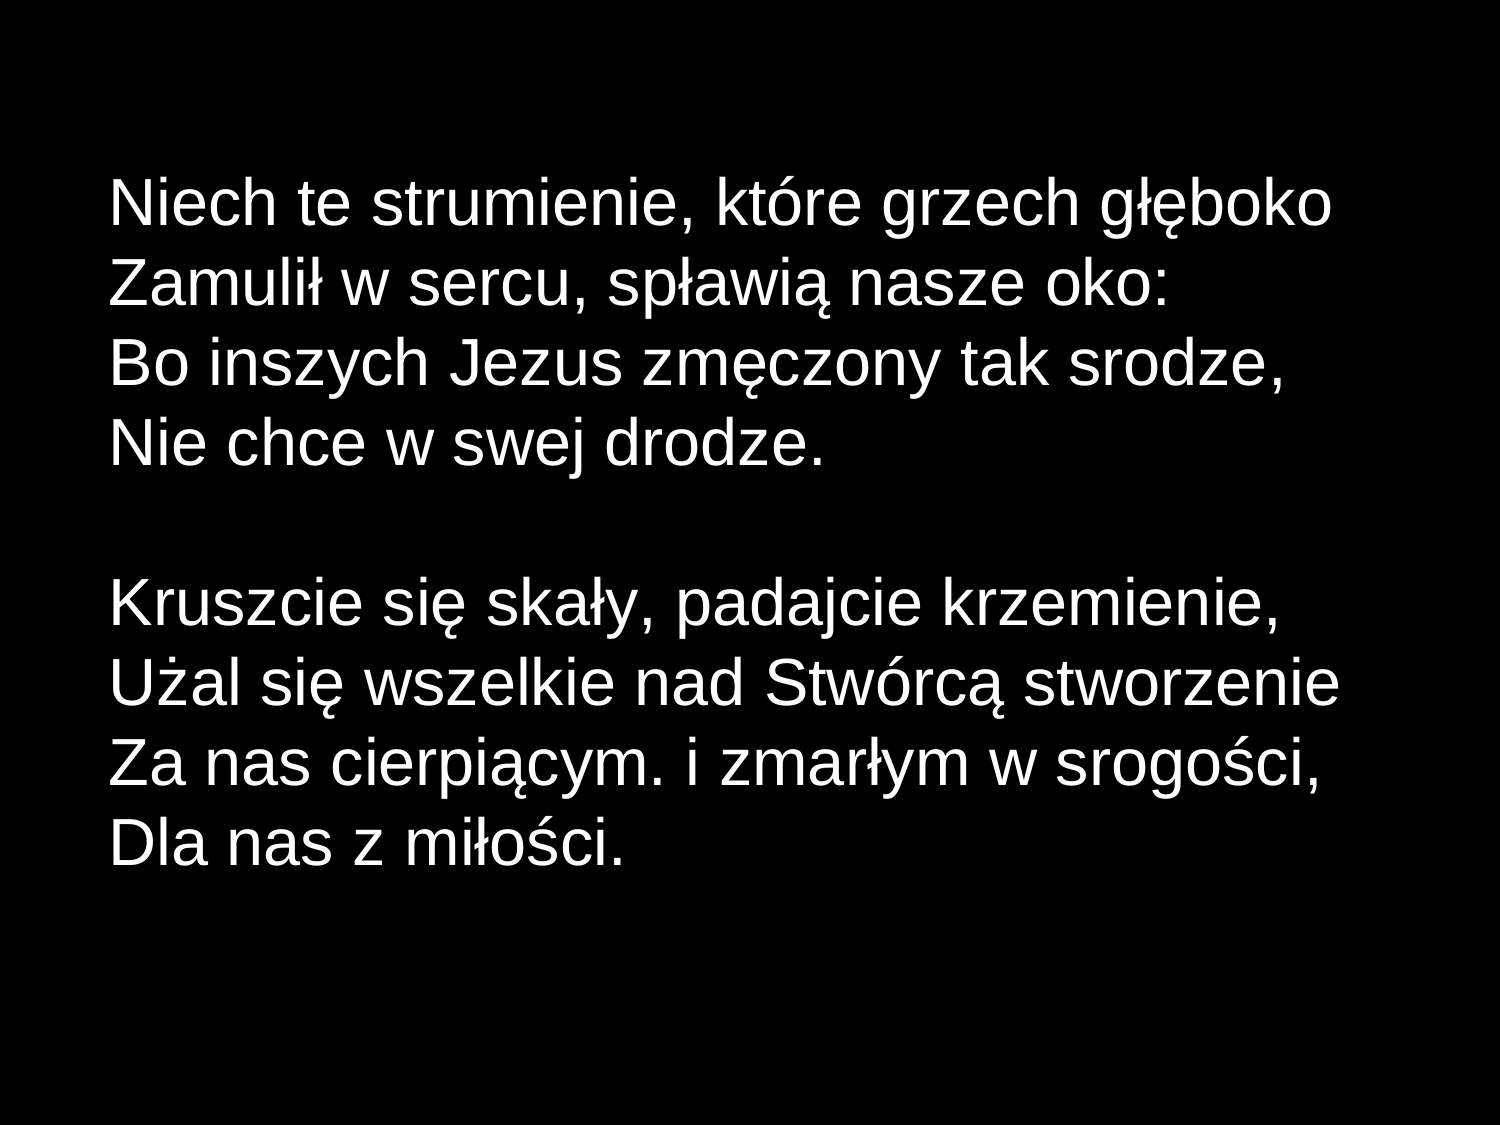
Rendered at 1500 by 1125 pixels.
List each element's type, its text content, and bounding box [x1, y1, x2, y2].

text_box Niech te strumienie, które grzech głęboko Zamulił w sercu, spławią nasze oko: Bo inszych Jezus zmęczony tak srodze, Nie chce w swej drodze. Kruszcie się skały, padajcie krzemienie, Użal się wszelkie nad Stwórcą stworzenie Za nas cierpiącym. i zmarłym w srogości, Dla nas z miłości. [93, 151, 1465, 887]
